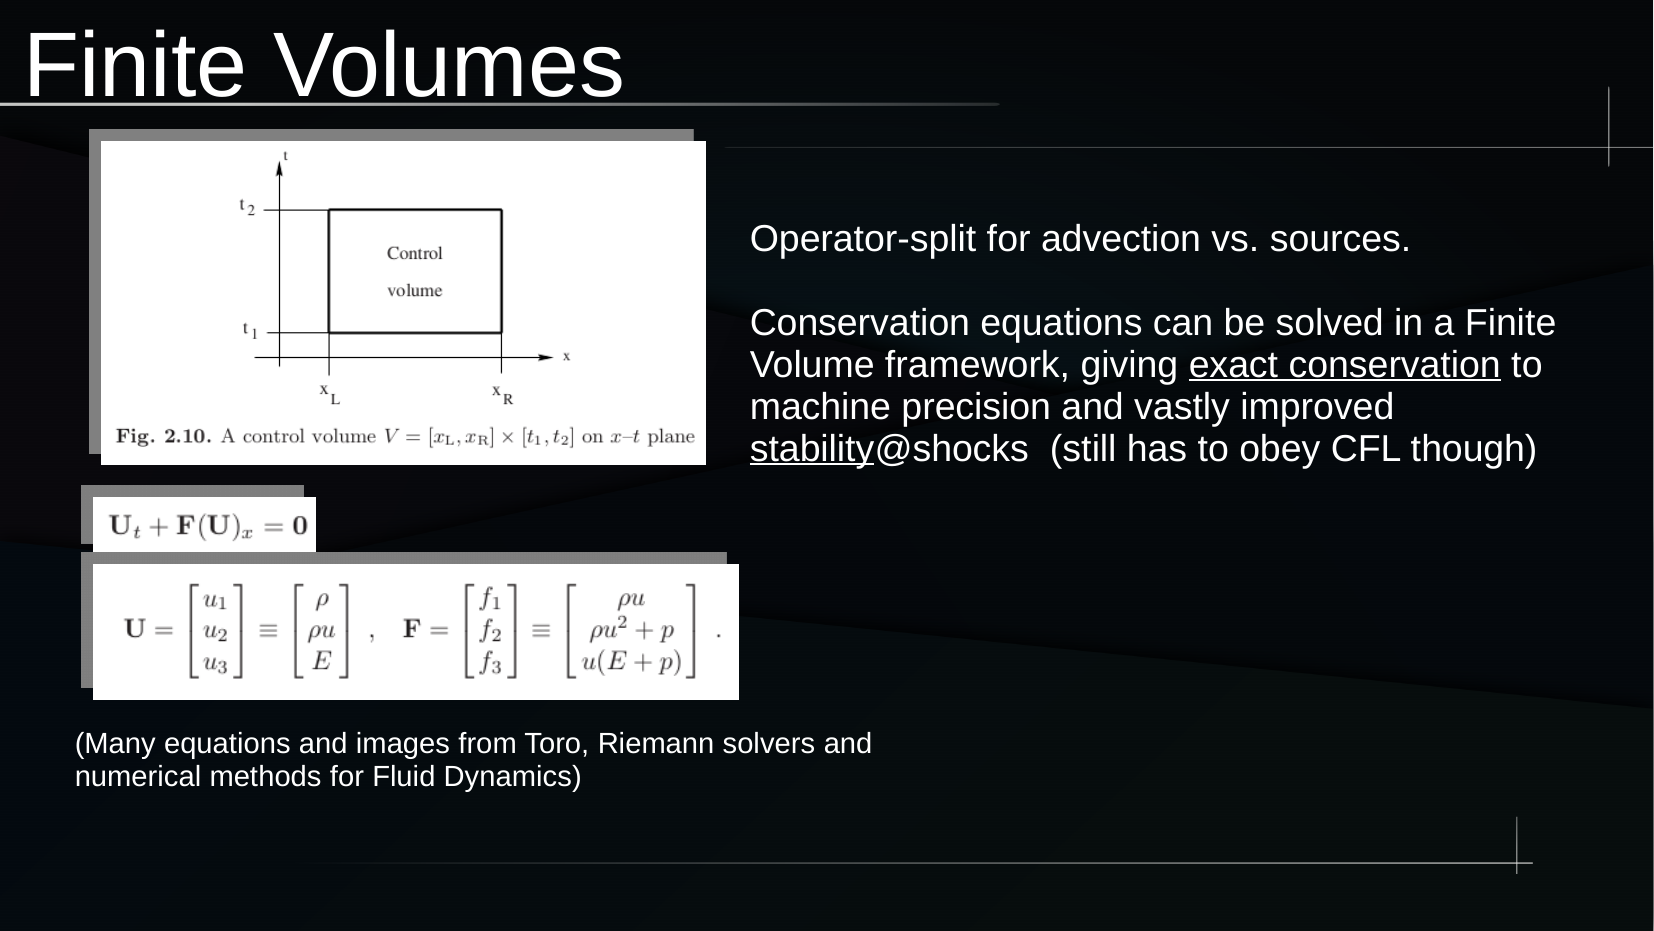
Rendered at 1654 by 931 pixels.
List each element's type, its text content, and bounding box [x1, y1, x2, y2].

title Finite Volumes [23, 11, 1589, 119]
picture [0, 0, 1654, 931]
text_box Operator-split for advection vs. sources. Conservation equations can be solved in a Finite Volume framework, giving exact conservation to machine precision and vastly improved stability@shocks (still has to obey CFL though) [735, 210, 1591, 477]
text_box (Many equations and images from Toro, Riemann solvers and numerical methods for Fluid Dynamics) [60, 720, 946, 813]
